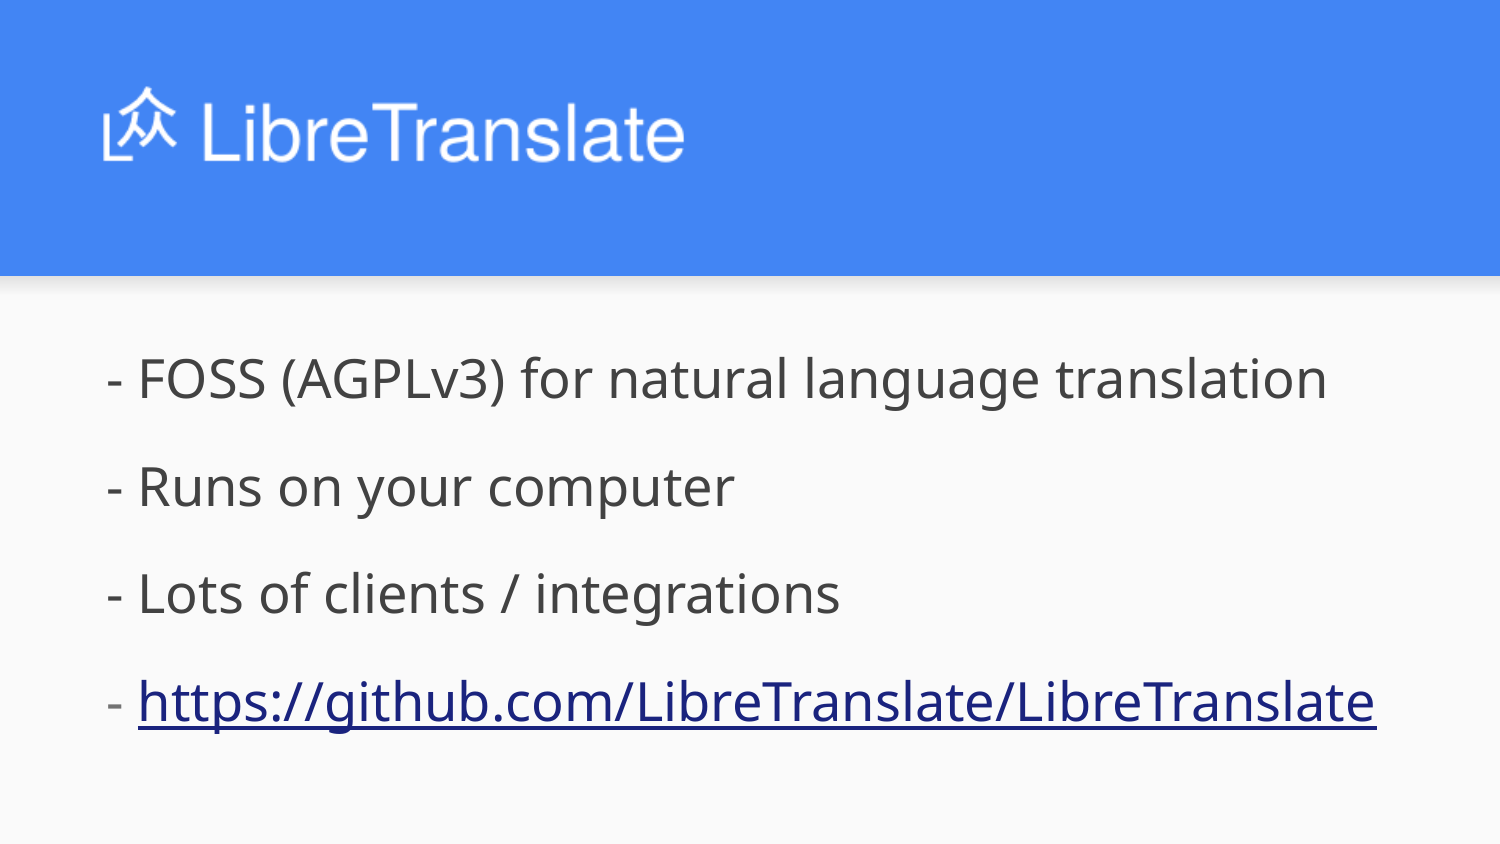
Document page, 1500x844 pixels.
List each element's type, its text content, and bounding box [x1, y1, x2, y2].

picture [77, 71, 720, 196]
list - FOSS (AGPLv3) for natural language translation - Runs on your computer - Lots of clients / integrations - https://github.com/LibreTranslate/LibreTranslate [77, 314, 1427, 760]
